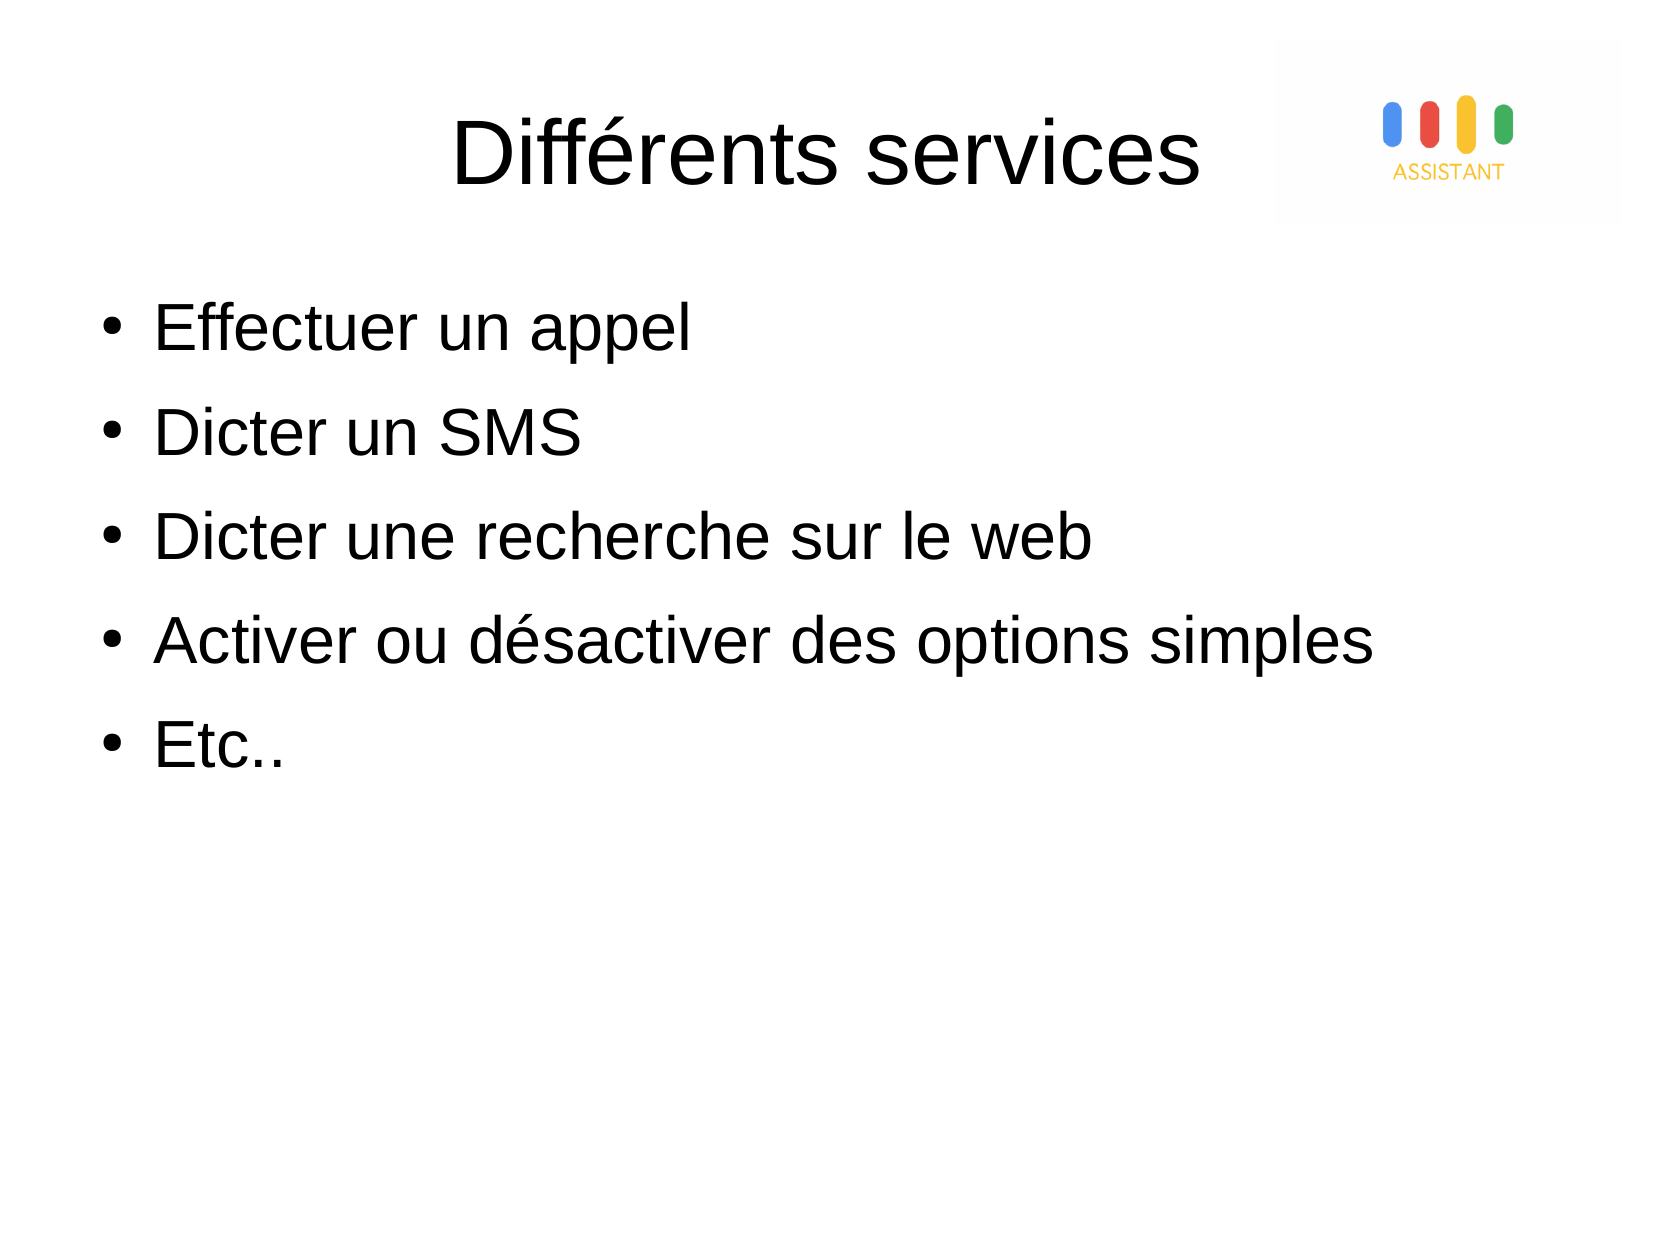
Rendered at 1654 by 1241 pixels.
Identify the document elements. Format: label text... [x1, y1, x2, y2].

list Effectuer un appel Dicter un SMS Dicter une recherche sur le web Activer ou désactiver des options simples Etc.. [82, 290, 1571, 1010]
title Différents services [82, 49, 1571, 257]
picture [1275, 38, 1621, 226]
